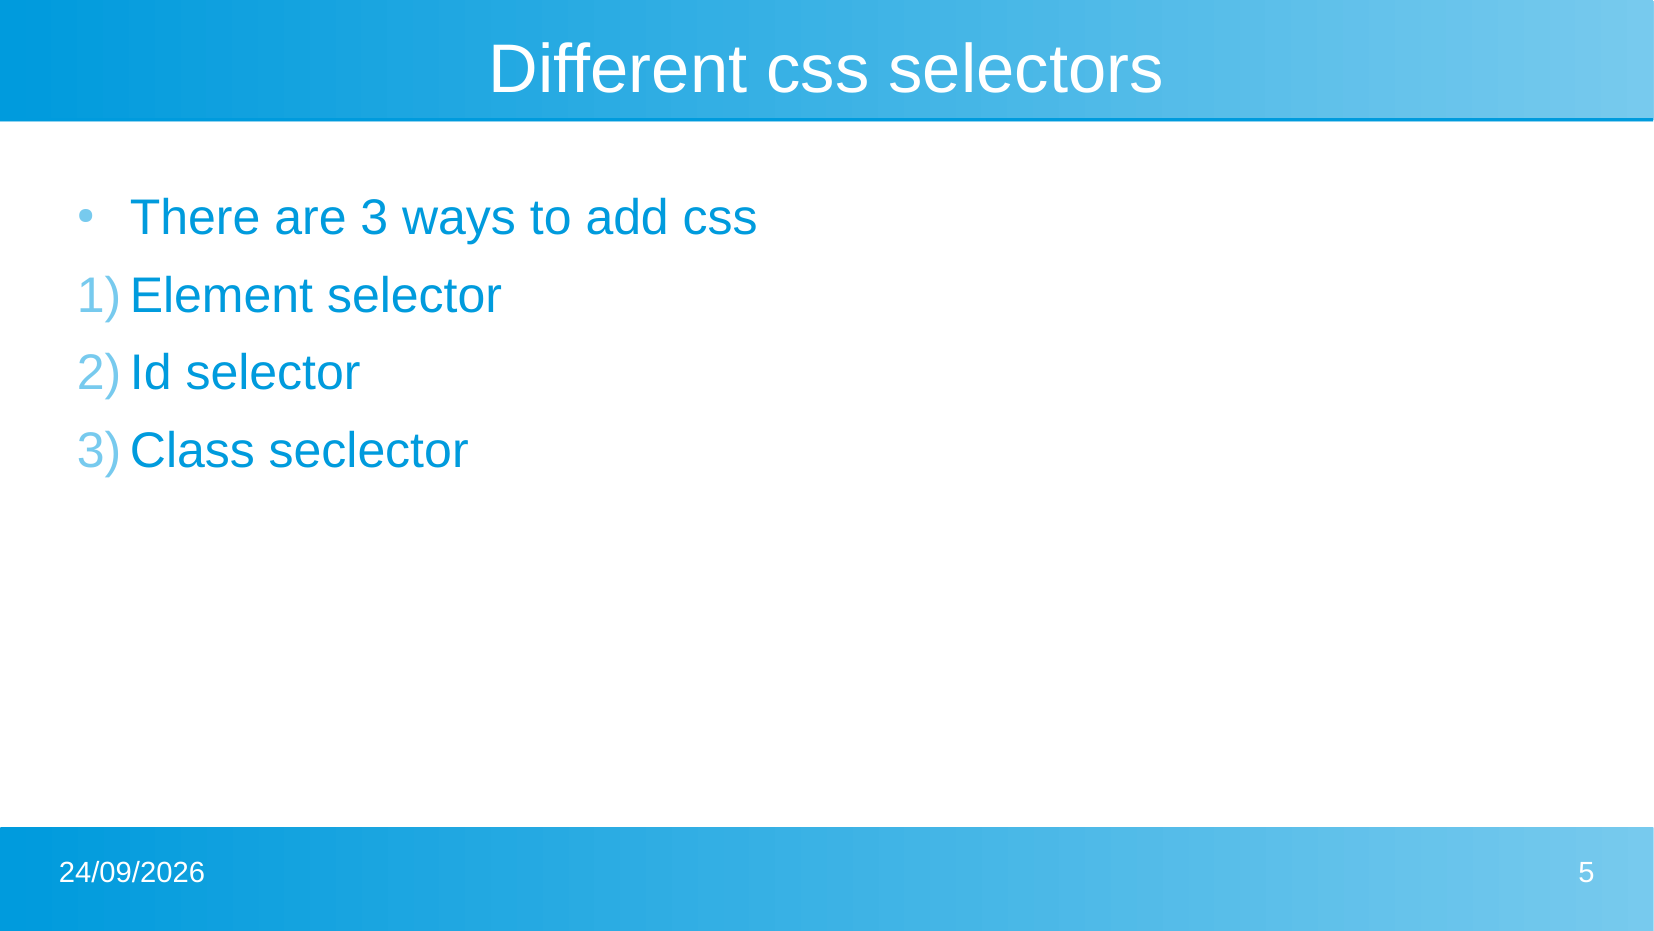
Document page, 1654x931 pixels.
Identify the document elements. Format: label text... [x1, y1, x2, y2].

list There are 3 ways to add css Element selector Id selector Class seclector [59, 188, 1595, 780]
title Different css selectors [59, 29, 1595, 108]
